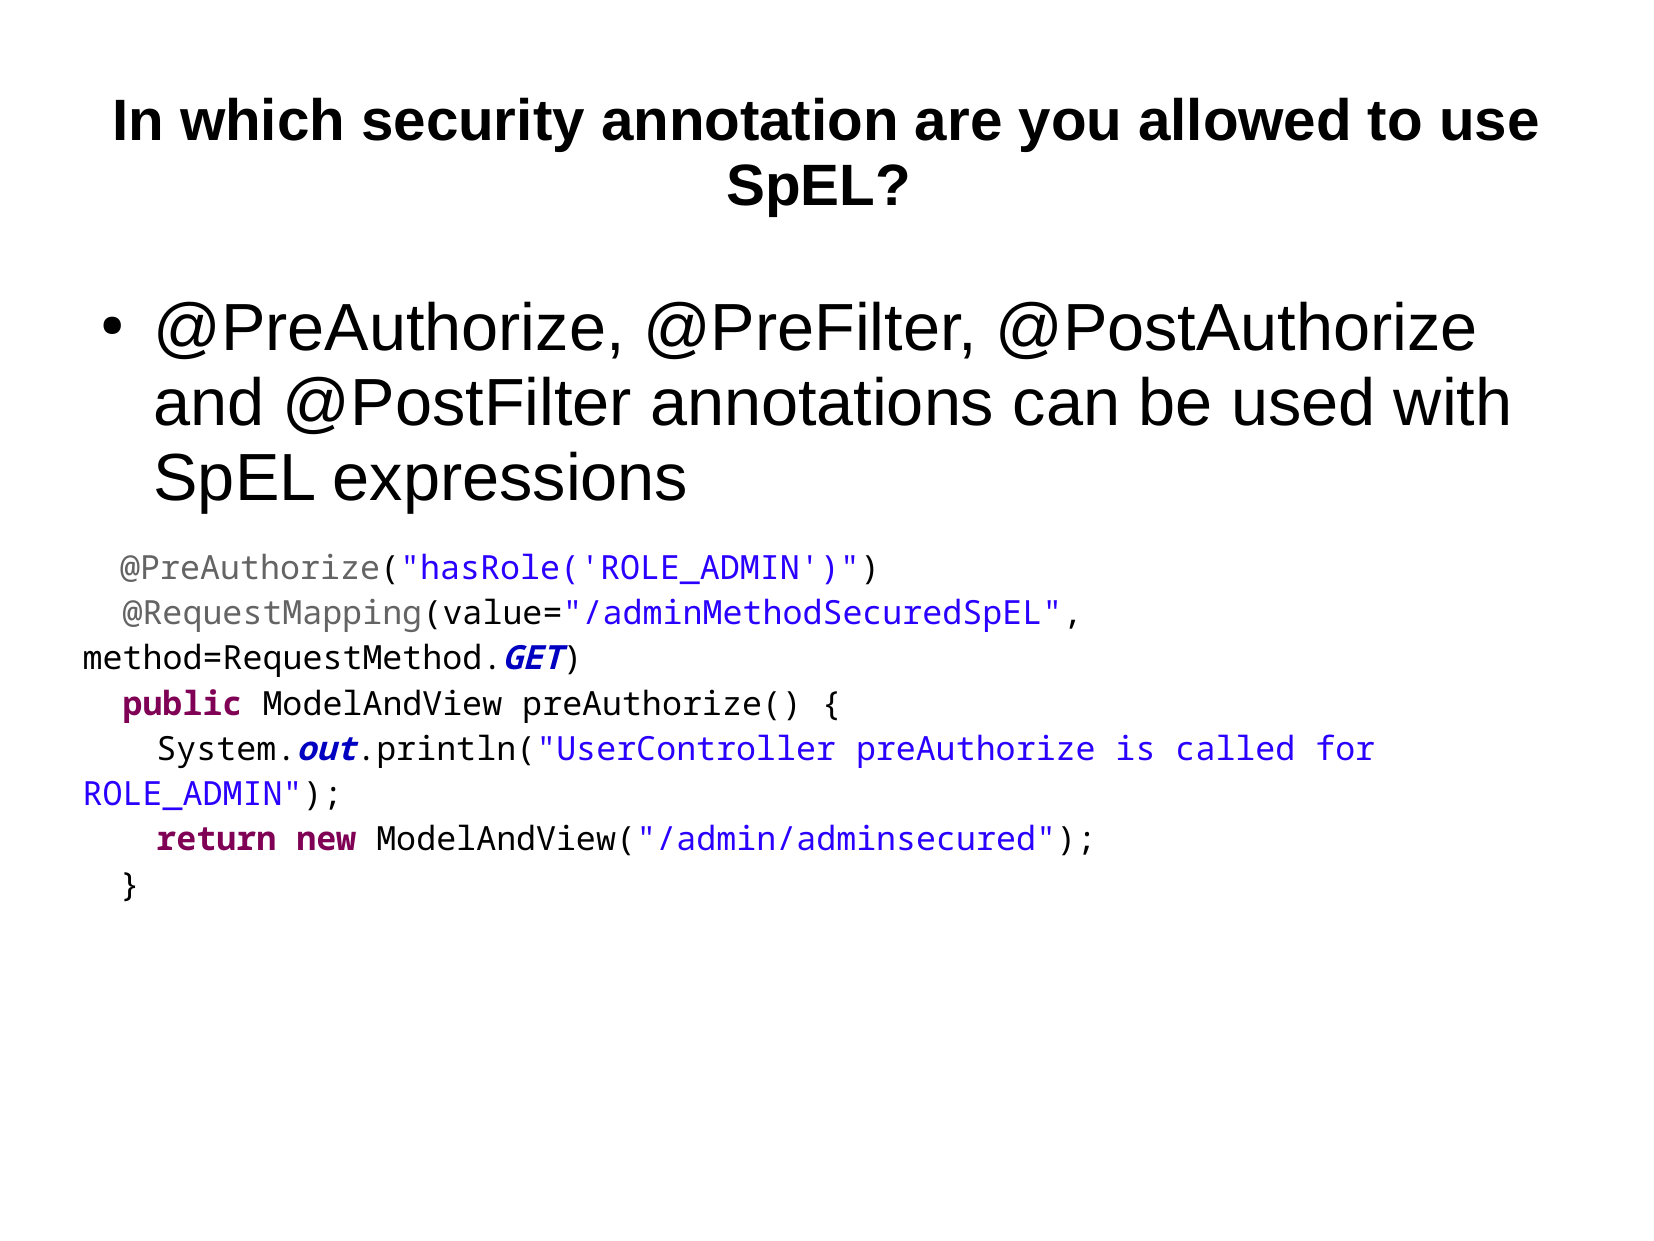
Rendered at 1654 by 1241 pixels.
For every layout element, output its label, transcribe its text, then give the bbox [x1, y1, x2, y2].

list @PreAuthorize, @PreFilter, @PostAuthorize and @PostFilter annotations can be used with SpEL expressions @PreAuthorize("hasRole('ROLE_ADMIN')") @RequestMapping(value="/adminMethodSecuredSpEL", method=RequestMethod.GET) public ModelAndView preAuthorize() { System.out.println("UserController preAuthorize is called for ROLE_ADMIN"); return new ModelAndView("/admin/adminsecured"); } [82, 290, 1571, 1153]
title In which security annotation are you allowed to use SpEL? [82, 49, 1571, 257]
